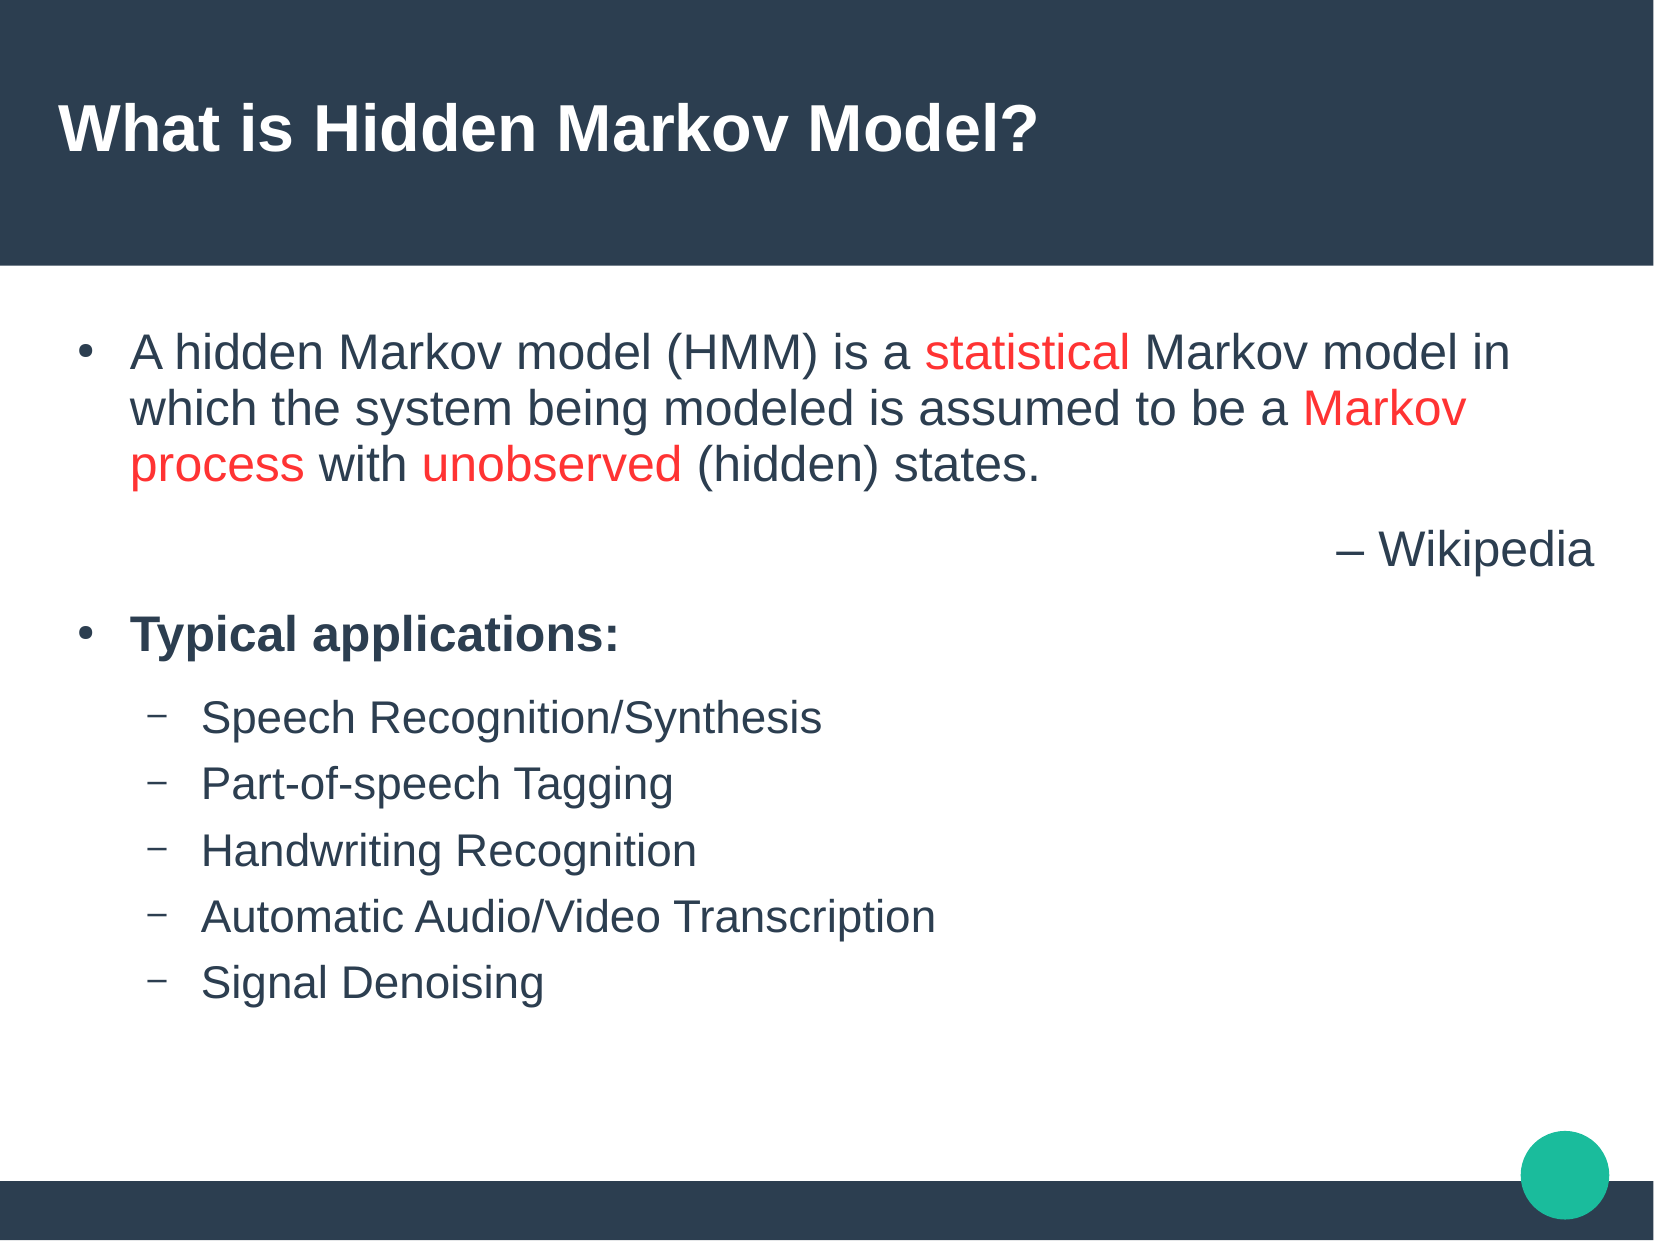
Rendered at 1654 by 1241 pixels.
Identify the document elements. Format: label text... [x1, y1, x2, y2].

list A hidden Markov model (HMM) is a statistical Markov model in which the system being modeled is assumed to be a Markov process with unobserved (hidden) states. – Wikipedia Typical applications: Speech Recognition/Synthesis Part-of-speech Tagging Handwriting Recognition Automatic Audio/Video Transcription Signal Denoising [59, 324, 1595, 1152]
title What is Hidden Markov Model? [59, 49, 1595, 207]
